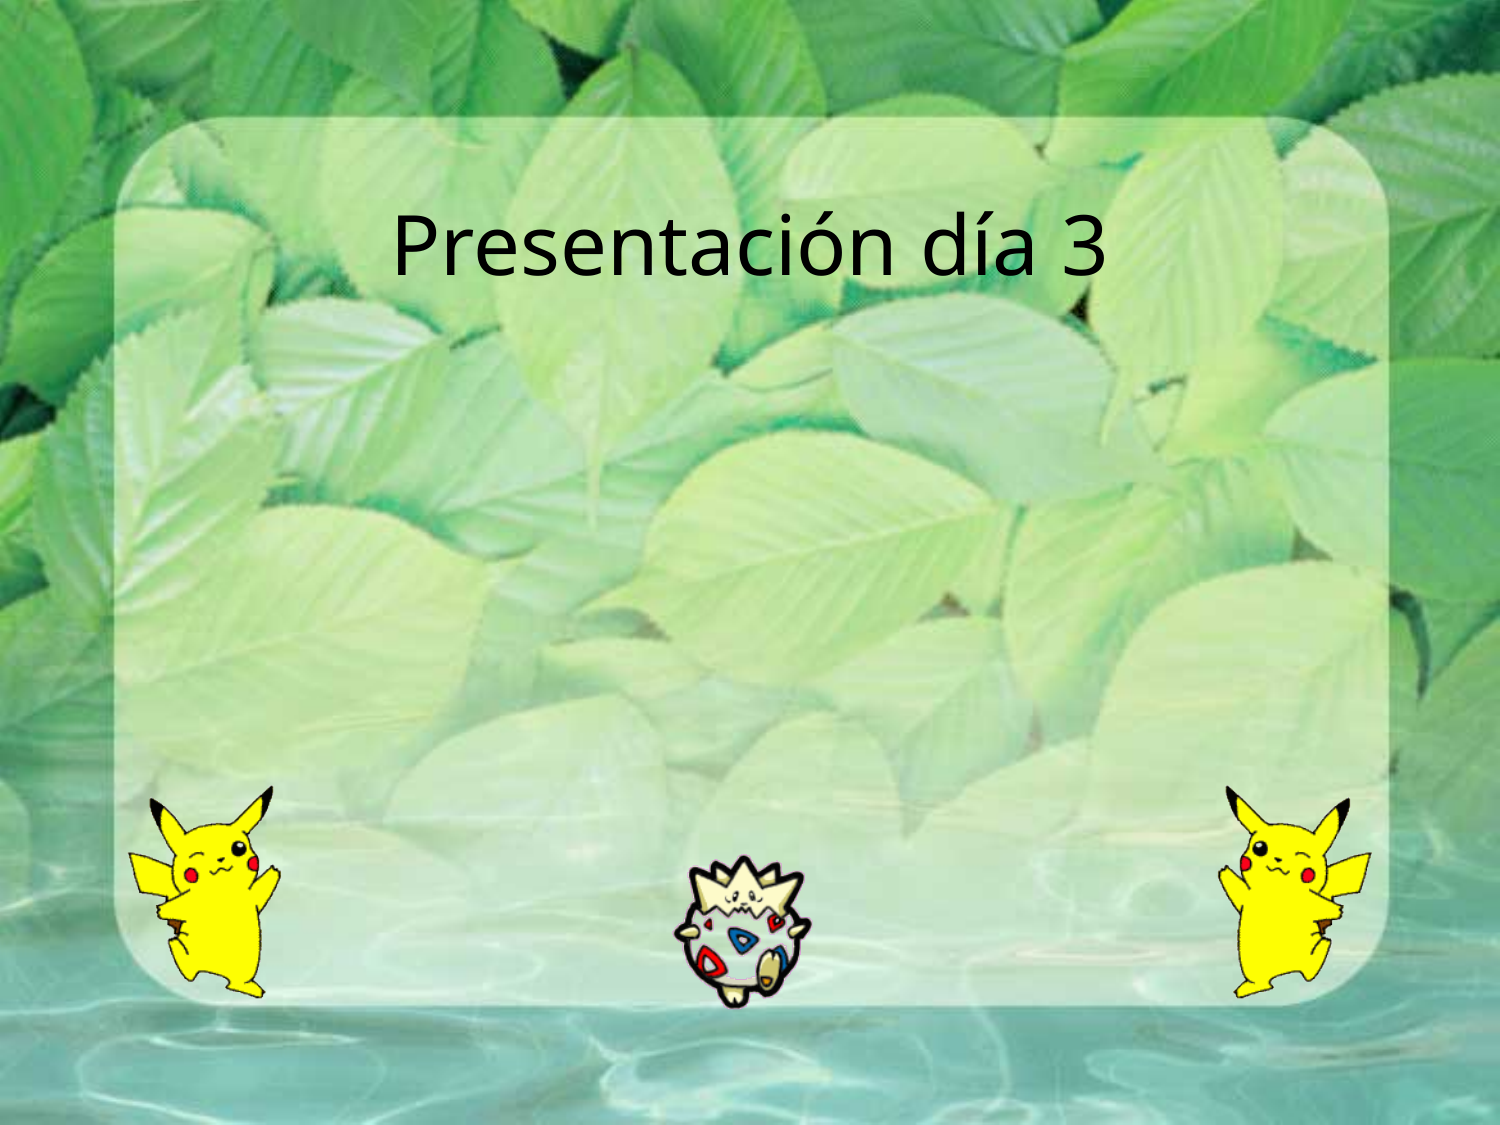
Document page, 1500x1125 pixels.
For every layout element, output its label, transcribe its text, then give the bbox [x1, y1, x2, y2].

picture [0, 0, 1500, 1125]
title Presentación día 3 [112, 121, 1388, 363]
